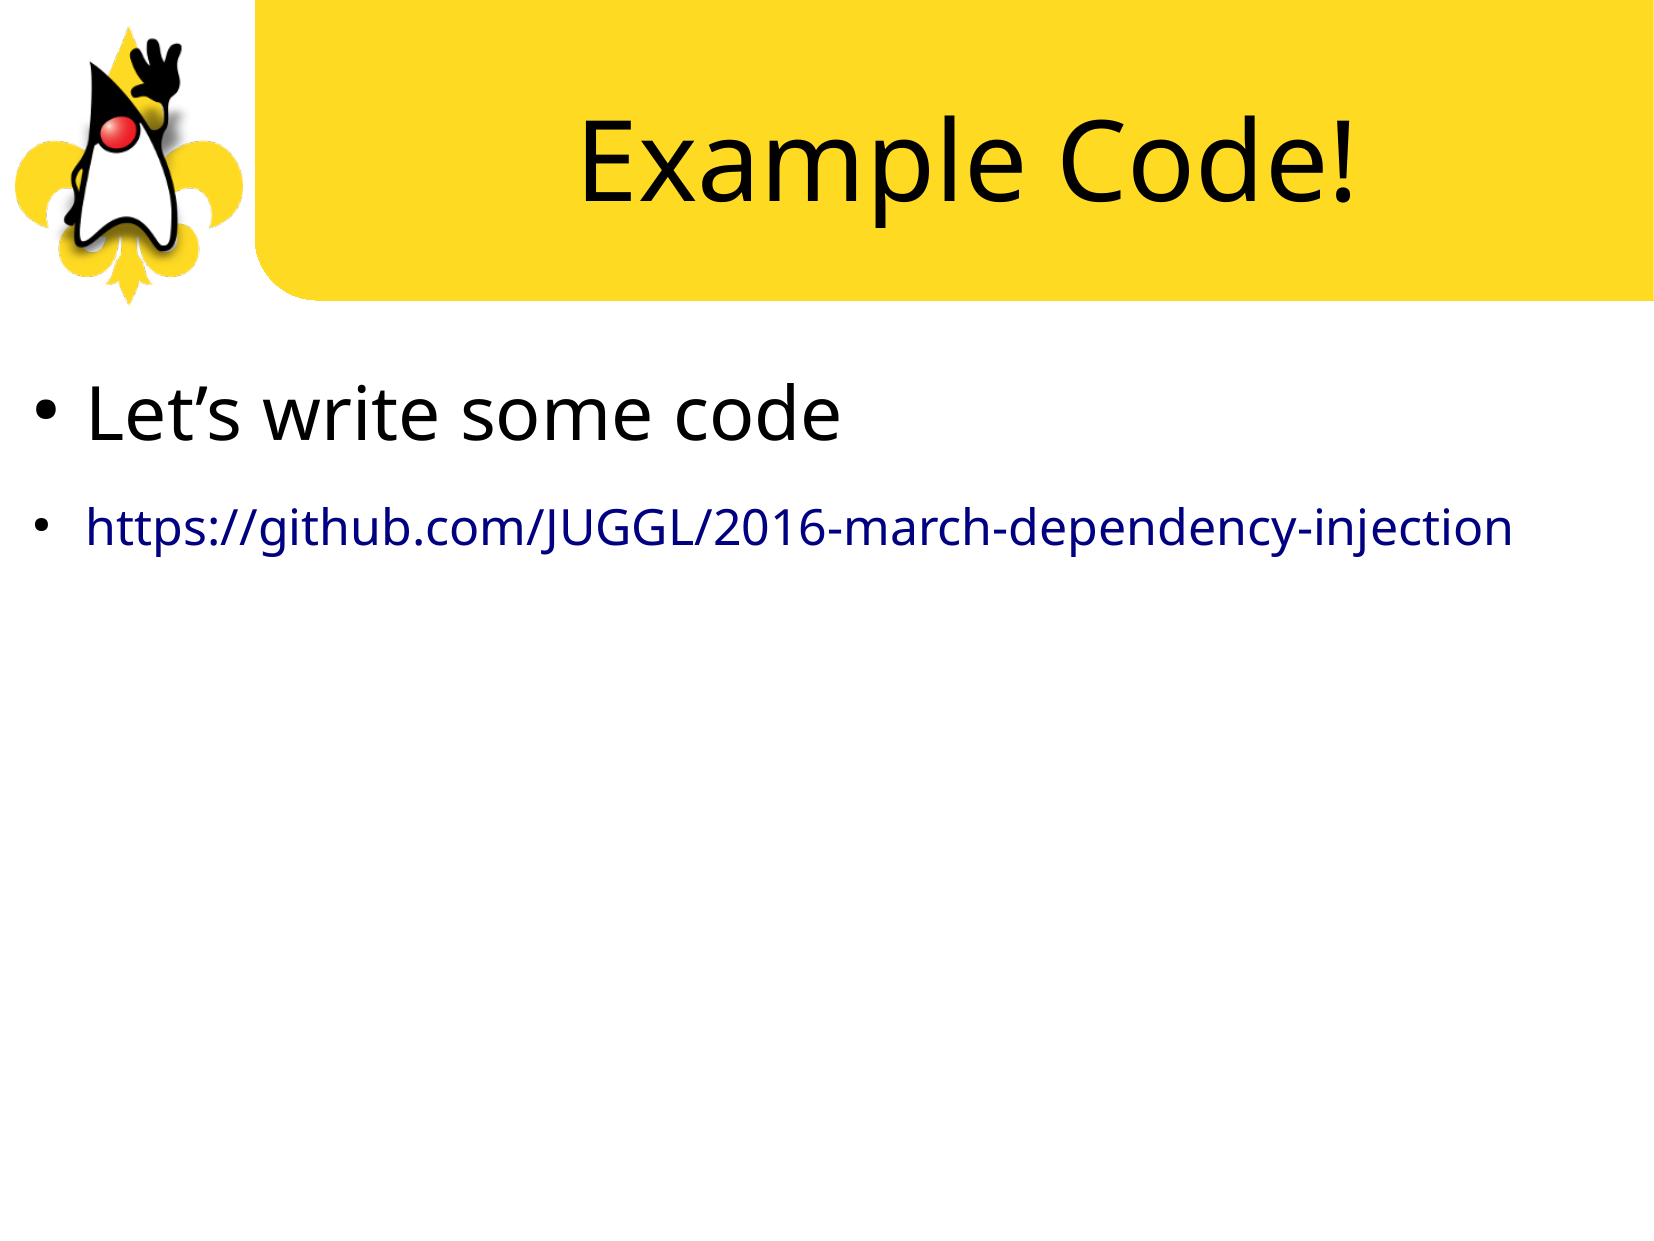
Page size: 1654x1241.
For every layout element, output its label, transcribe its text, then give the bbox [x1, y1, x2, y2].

picture [15, 26, 243, 306]
list Let’s write some code https://github.com/JUGGL/2016-march-dependency-injection [15, 360, 1636, 1201]
title Example Code! [300, 15, 1636, 301]
